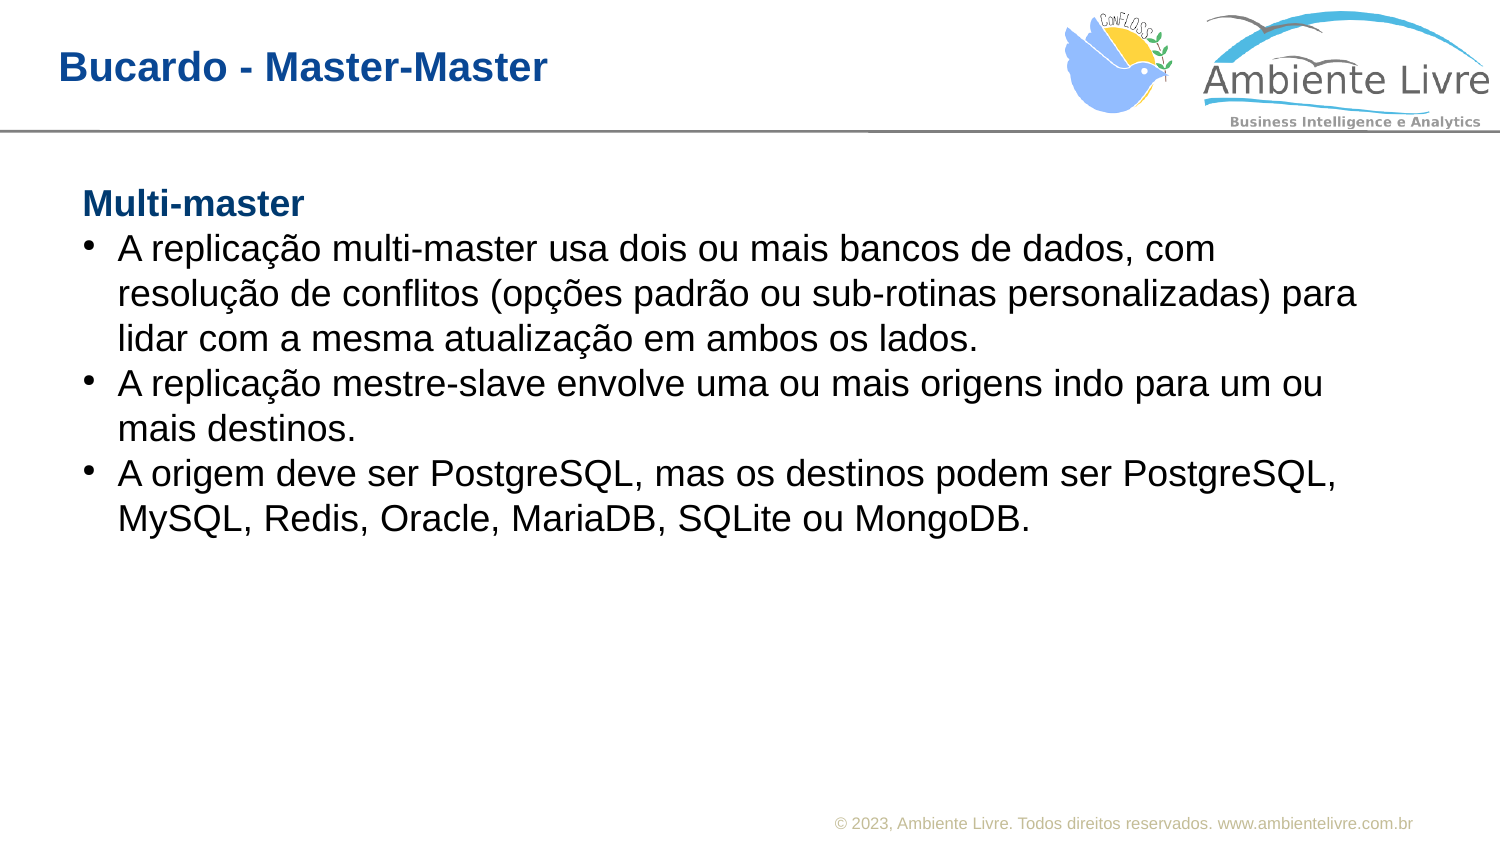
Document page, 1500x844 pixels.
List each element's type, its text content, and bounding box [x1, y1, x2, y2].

title Bucardo - Master-Master [43, 8, 1127, 129]
picture [1051, 0, 1182, 130]
text_box Multi-master A replicação multi-master usa dois ou mais bancos de dados, com resolução de conflitos (opções padrão ou sub-rotinas personalizadas) para lidar com a mesma atualização em ambos os lados. A replicação mestre-slave envolve uma ou mais origens indo para um ou mais destinos. A origem deve ser PostgreSQL, mas os destinos podem ser PostgreSQL, MySQL, Redis, Oracle, MariaDB, SQLite ou MongoDB. [67, 171, 1382, 547]
picture [1203, 11, 1489, 129]
